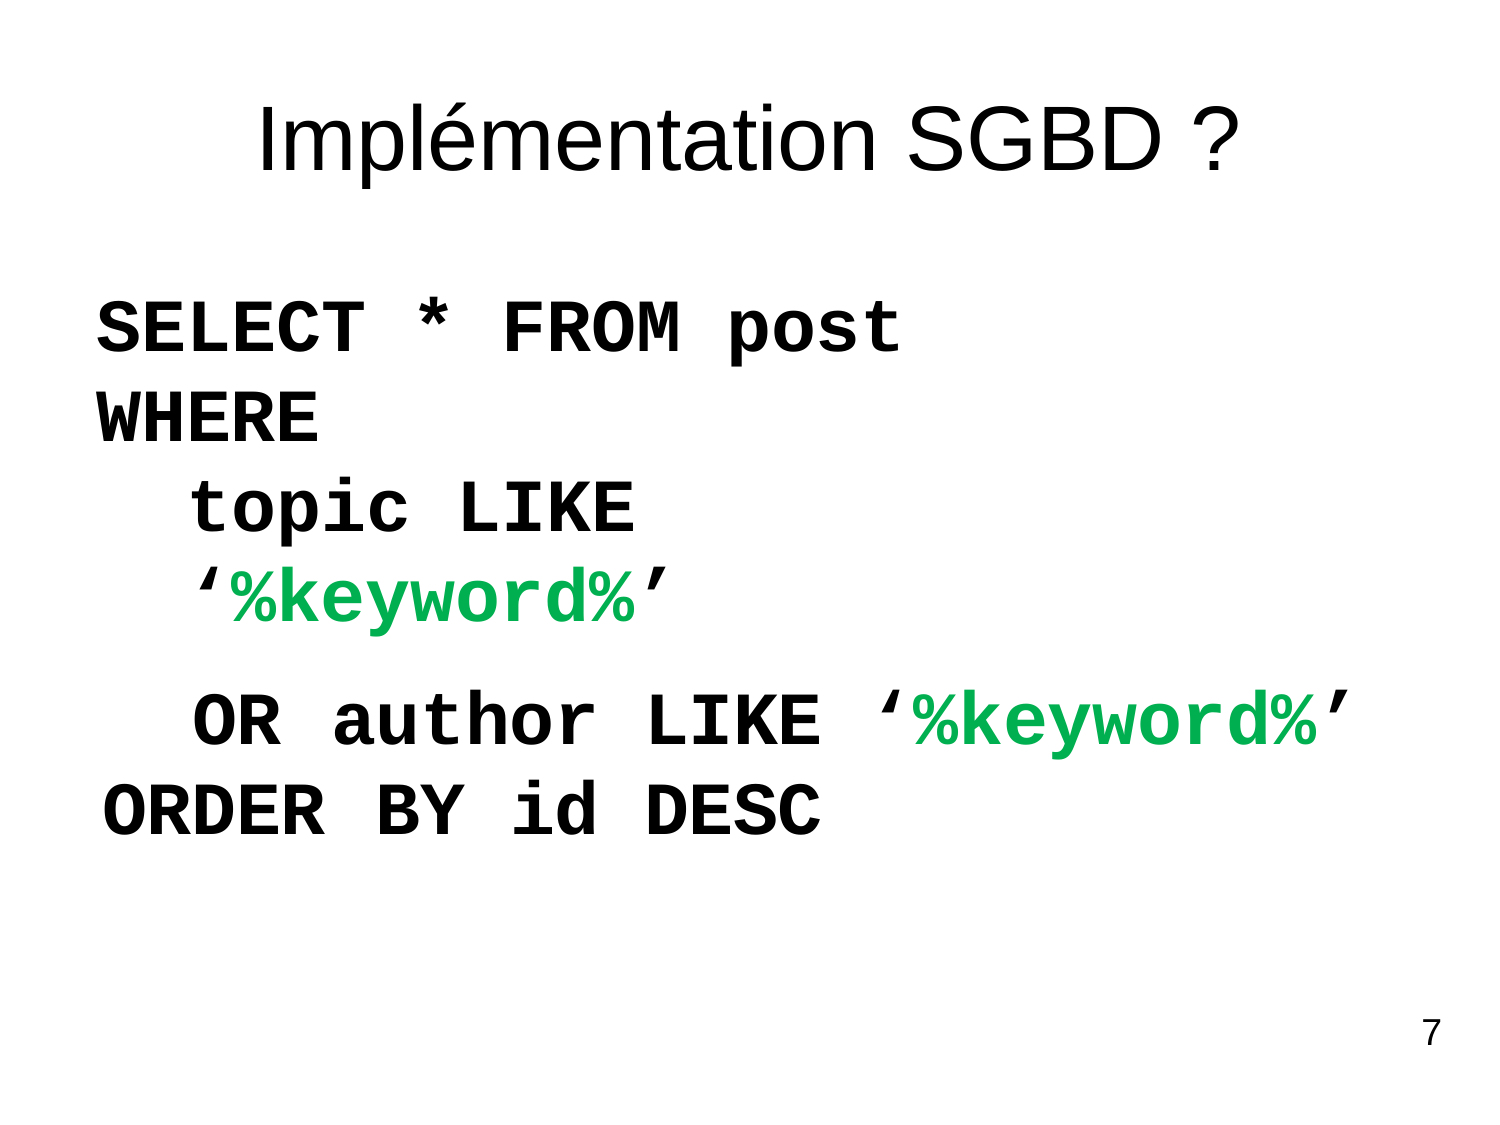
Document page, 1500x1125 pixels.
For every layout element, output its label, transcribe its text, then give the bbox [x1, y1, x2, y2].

table_cell [846, 777, 1369, 864]
table_header OR [97, 689, 329, 777]
title Implémentation SGBD ? [87, 26, 1413, 267]
table_header ‘%keyword%’ [846, 689, 1369, 777]
slide_number 7 [1373, 1009, 1451, 1125]
table_cell BY id [329, 777, 621, 864]
table_cell DESC [621, 777, 846, 864]
table_header author [329, 689, 621, 777]
table_cell ORDER [97, 777, 329, 864]
table_header LIKE [621, 689, 846, 777]
text_box SELECT * FROM post WHERE topic LIKE ‘%keyword%’ [94, 274, 1179, 637]
